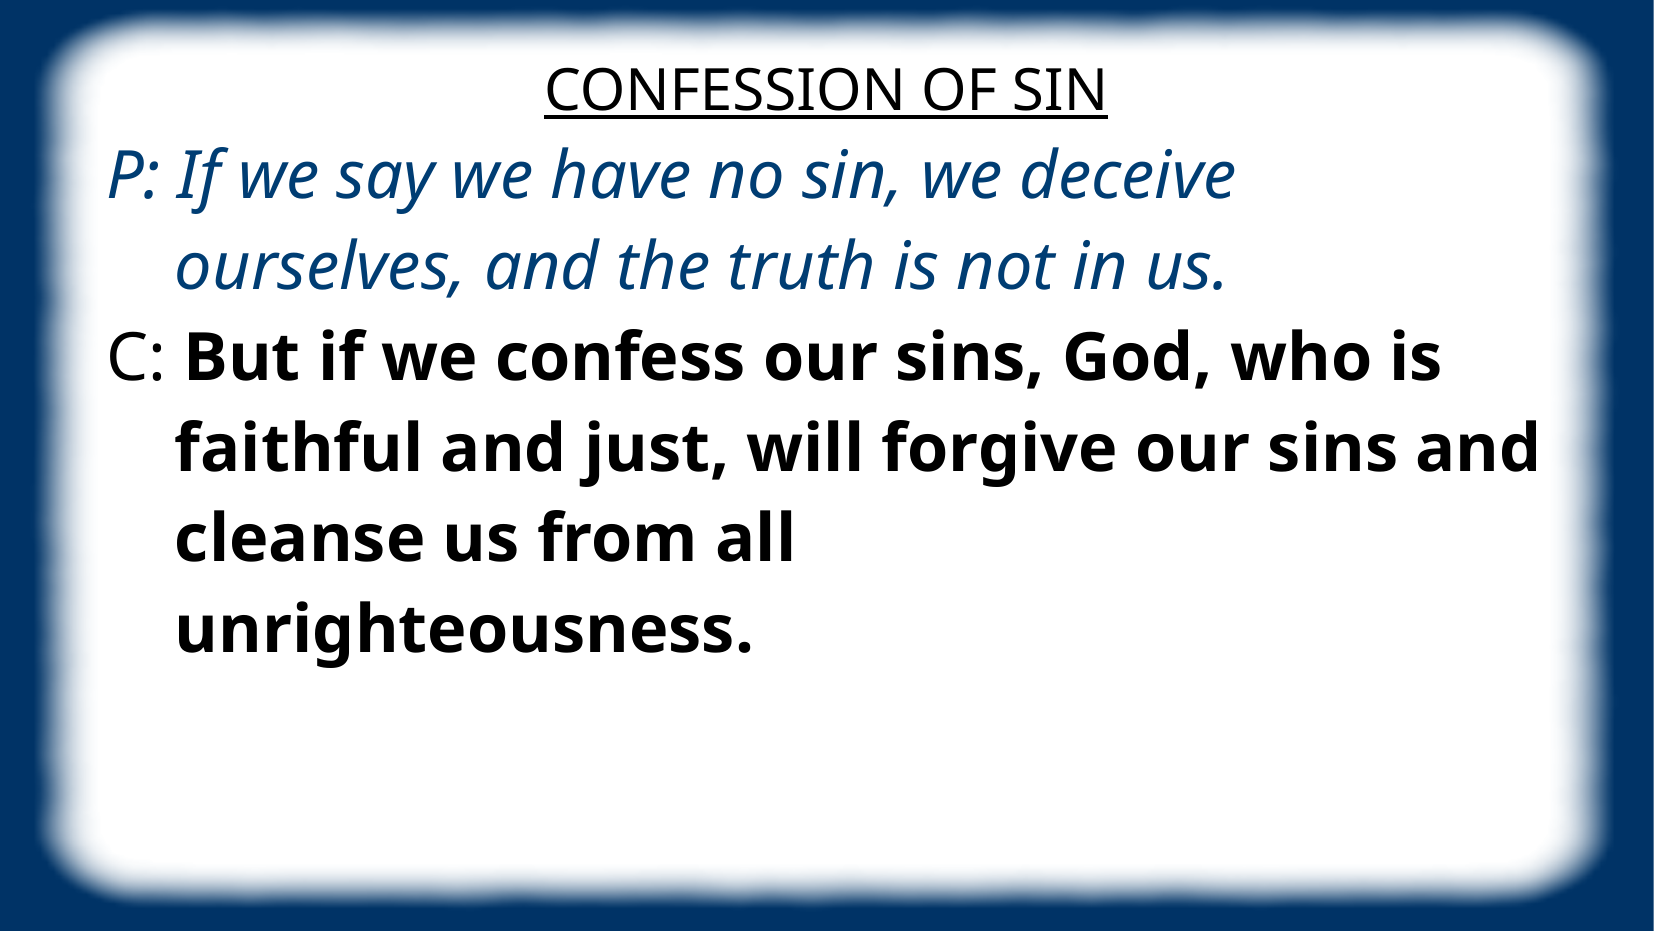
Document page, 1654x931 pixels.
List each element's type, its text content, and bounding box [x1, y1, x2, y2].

text_box CONFESSION OF SIN P: If we say we have no sin, we deceive ourselves, and the truth is not in us. C: But if we confess our sins, God, who is faithful and just, will forgive our sins and cleanse us from all unrighteousness. [91, 40, 1562, 666]
picture [0, 0, 1654, 931]
